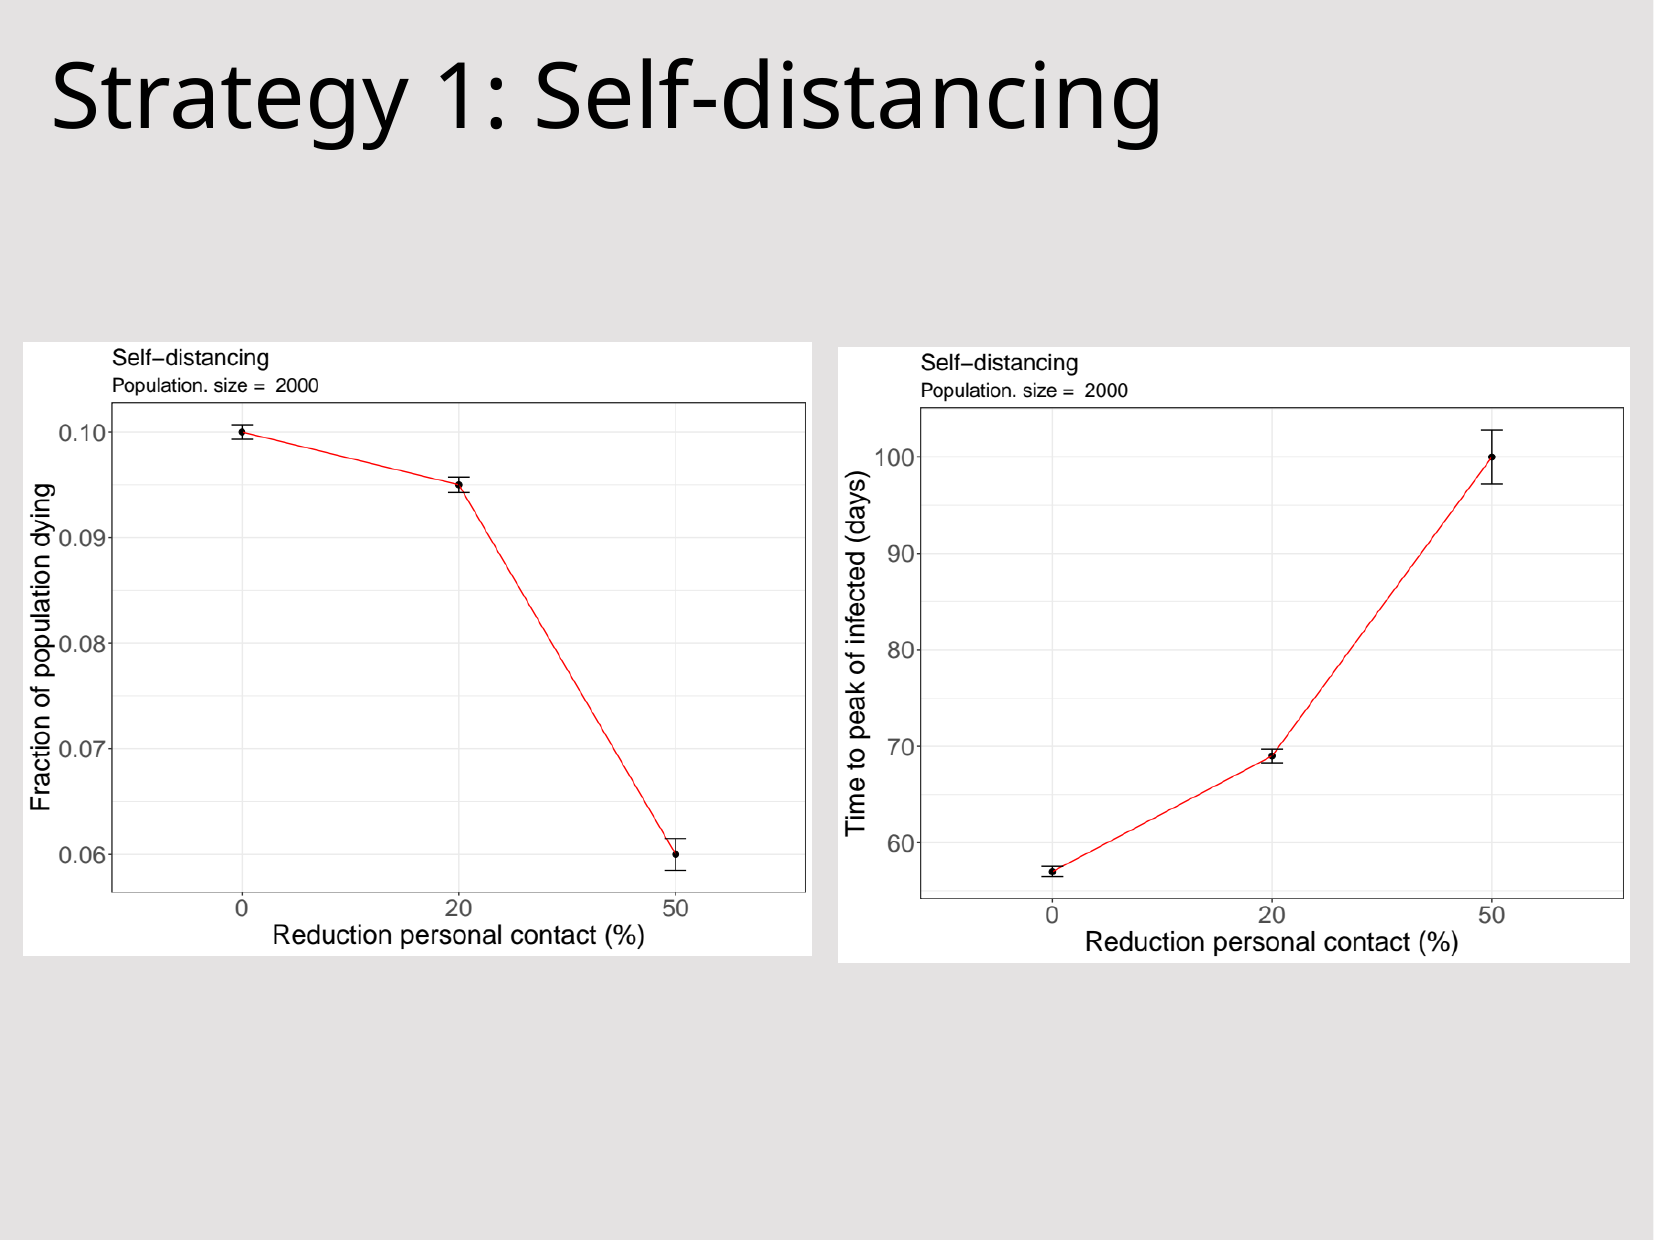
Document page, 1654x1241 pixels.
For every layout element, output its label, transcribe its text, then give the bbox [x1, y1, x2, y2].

picture [838, 347, 1630, 963]
picture [23, 342, 812, 956]
text_box Strategy 1: Self-distancing [35, 23, 1300, 146]
